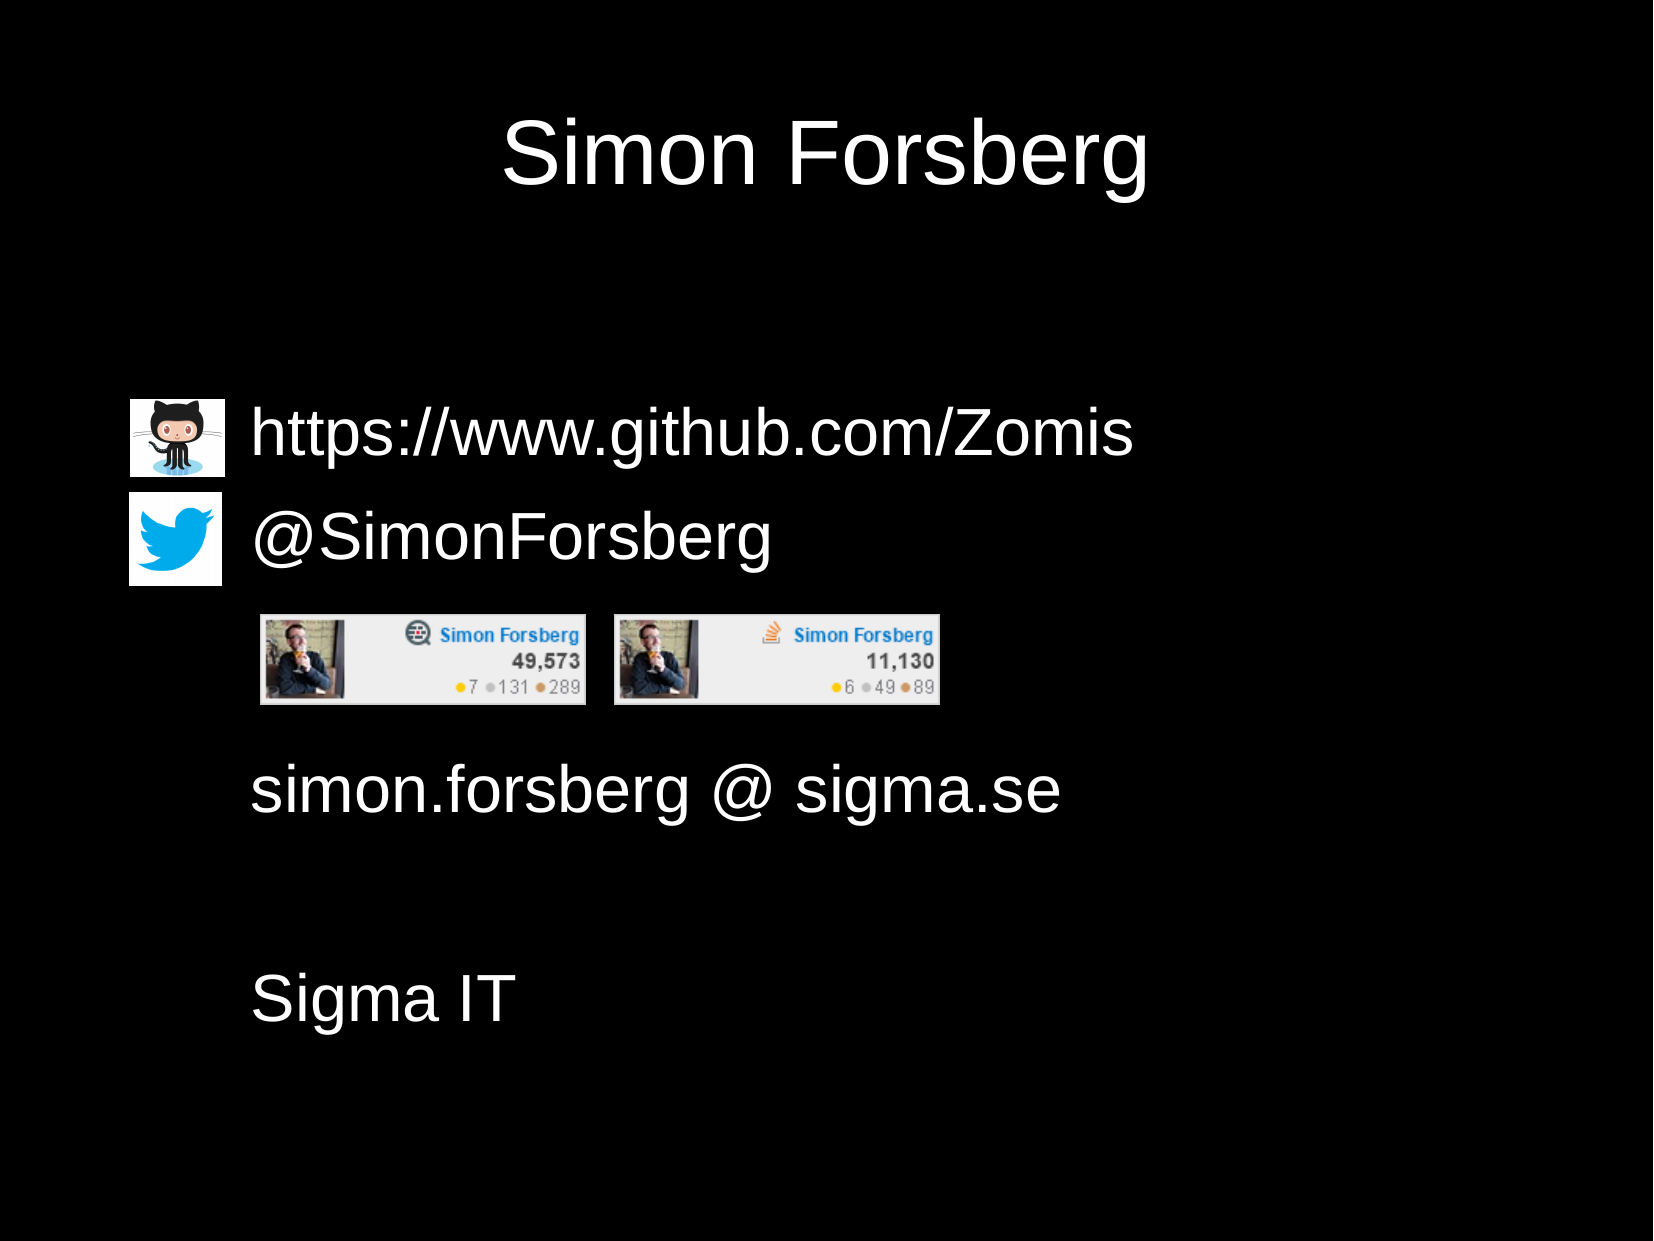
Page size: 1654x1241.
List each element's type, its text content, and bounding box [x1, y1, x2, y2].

title Simon Forsberg [82, 49, 1571, 257]
list https://www.github.com/Zomis @SimonForsberg simon.forsberg @ sigma.se Sigma IT [179, 290, 1608, 1165]
picture [614, 614, 940, 706]
picture [260, 614, 586, 706]
picture [129, 492, 222, 586]
picture [130, 386, 225, 477]
